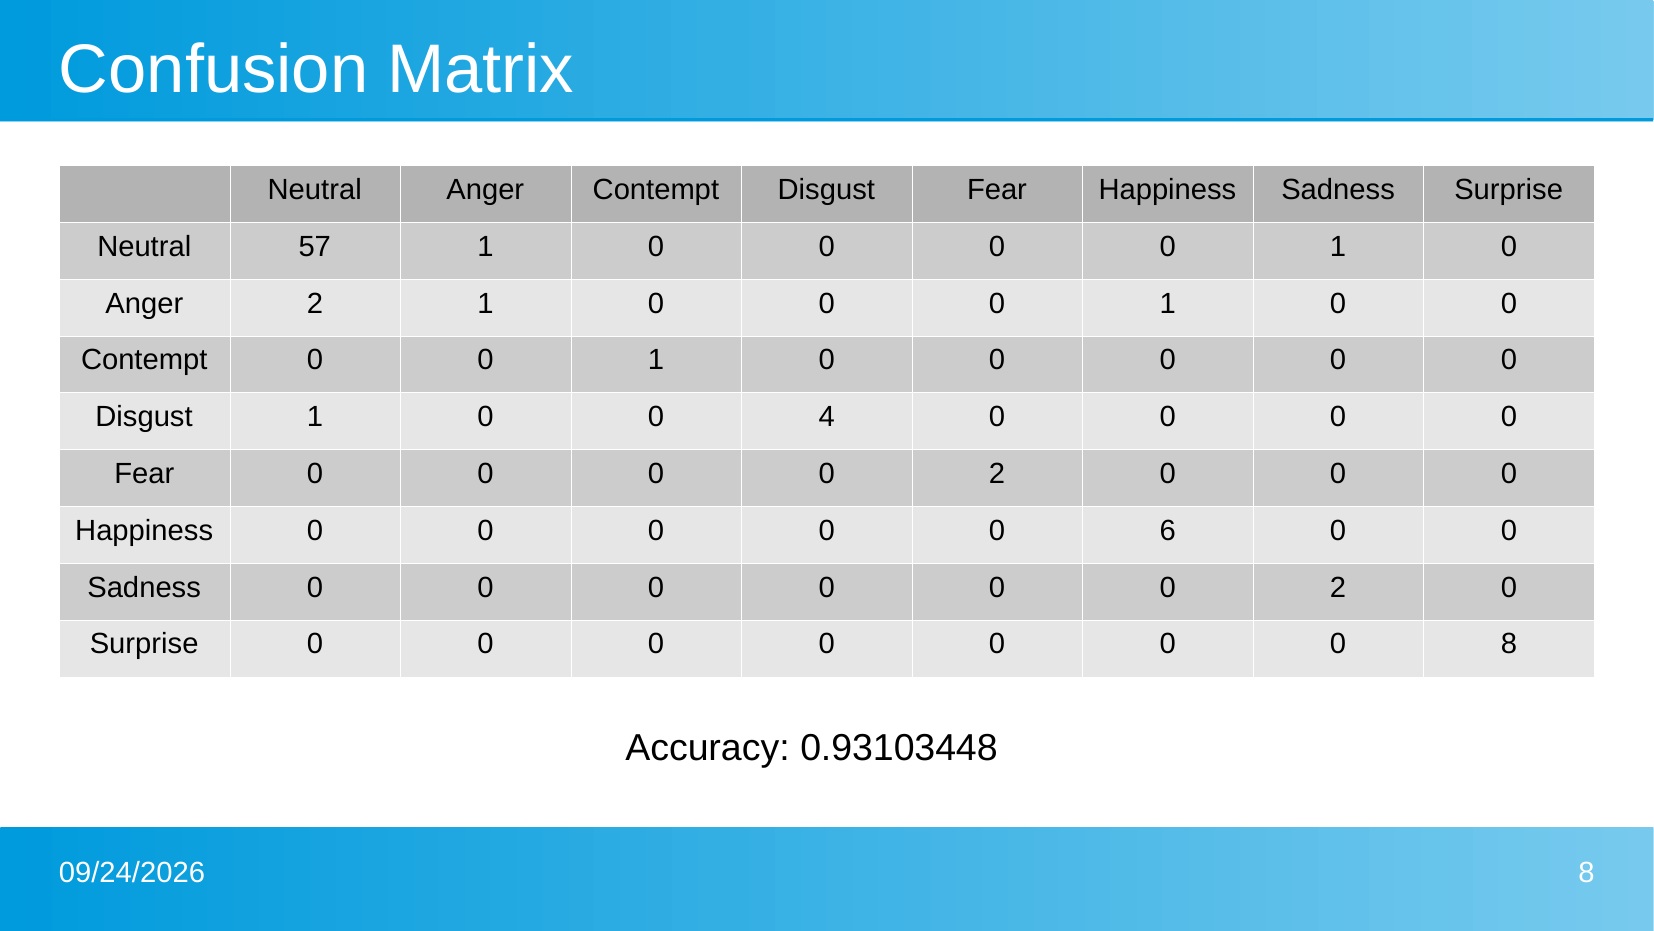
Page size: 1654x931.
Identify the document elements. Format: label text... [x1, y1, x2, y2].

table_cell 0 [1254, 337, 1423, 392]
table_cell 0 [1083, 450, 1253, 506]
table_cell 0 [572, 393, 741, 449]
table_header Fear [913, 166, 1082, 222]
table_header Neutral [231, 166, 400, 222]
table_header [60, 166, 230, 222]
table_cell 0 [572, 621, 741, 677]
table_cell Disgust [60, 393, 230, 449]
table_cell 0 [401, 450, 571, 506]
table_cell 0 [401, 337, 571, 392]
table_cell 0 [742, 280, 912, 336]
text_box Accuracy: 0.93103448 [610, 718, 1013, 776]
table_cell 8 [1424, 621, 1594, 677]
table_cell 0 [913, 223, 1082, 279]
table_cell 0 [572, 280, 741, 336]
table_cell 0 [401, 393, 571, 449]
table_cell 0 [1254, 450, 1423, 506]
table_cell 0 [1254, 621, 1423, 677]
table_cell 0 [572, 564, 741, 620]
table_cell 1 [231, 393, 400, 449]
table_cell 0 [742, 337, 912, 392]
table_cell 6 [1083, 507, 1253, 563]
table_cell 1 [572, 337, 741, 392]
table_cell 0 [1424, 507, 1594, 563]
table_cell 0 [913, 337, 1082, 392]
table_header Sadness [1254, 166, 1423, 222]
table_cell 1 [401, 280, 571, 336]
table_cell 0 [742, 450, 912, 506]
table_cell 2 [913, 450, 1082, 506]
table_cell 0 [913, 507, 1082, 563]
table_cell 0 [231, 450, 400, 506]
table_cell 0 [913, 280, 1082, 336]
title Confusion Matrix [59, 29, 1595, 108]
table_cell 0 [1424, 393, 1594, 449]
table_cell 0 [1083, 393, 1253, 449]
table_cell Anger [60, 280, 230, 336]
table_cell 0 [572, 223, 741, 279]
table_cell 1 [401, 223, 571, 279]
table_cell 0 [742, 223, 912, 279]
table_cell 0 [572, 450, 741, 506]
table_cell 0 [1083, 223, 1253, 279]
table_cell 0 [742, 564, 912, 620]
table_cell 0 [401, 621, 571, 677]
table_cell 0 [1083, 564, 1253, 620]
table_cell 0 [1083, 621, 1253, 677]
table_header Contempt [572, 166, 741, 222]
table_cell 0 [913, 621, 1082, 677]
table_cell 1 [1254, 223, 1423, 279]
table_cell 2 [1254, 564, 1423, 620]
table_cell Contempt [60, 337, 230, 392]
table_cell 0 [1424, 223, 1594, 279]
table_cell 0 [1083, 337, 1253, 392]
table_cell 0 [913, 564, 1082, 620]
table_cell 0 [401, 564, 571, 620]
table_cell 0 [231, 621, 400, 677]
table_cell 0 [231, 564, 400, 620]
table_cell Fear [60, 450, 230, 506]
table_cell 0 [401, 507, 571, 563]
table_cell 0 [742, 621, 912, 677]
table_header Happiness [1083, 166, 1253, 222]
table_cell 57 [231, 223, 400, 279]
table_cell 0 [1424, 280, 1594, 336]
table_header Surprise [1424, 166, 1594, 222]
table_cell 0 [1254, 280, 1423, 336]
table_cell 1 [1083, 280, 1253, 336]
table_cell 0 [1424, 337, 1594, 392]
table_cell Surprise [60, 621, 230, 677]
table_cell Happiness [60, 507, 230, 563]
table_cell 0 [1424, 564, 1594, 620]
table_cell 2 [231, 280, 400, 336]
table_cell 0 [572, 507, 741, 563]
table_cell Neutral [60, 223, 230, 279]
table_header Anger [401, 166, 571, 222]
table_cell 0 [1424, 450, 1594, 506]
table_cell 0 [913, 393, 1082, 449]
table_cell Sadness [60, 564, 230, 620]
table_cell 4 [742, 393, 912, 449]
table_cell 0 [742, 507, 912, 563]
table_cell 0 [1254, 393, 1423, 449]
table_header Disgust [742, 166, 912, 222]
table_cell 0 [231, 507, 400, 563]
table_cell 0 [1254, 507, 1423, 563]
table_cell 0 [231, 337, 400, 392]
